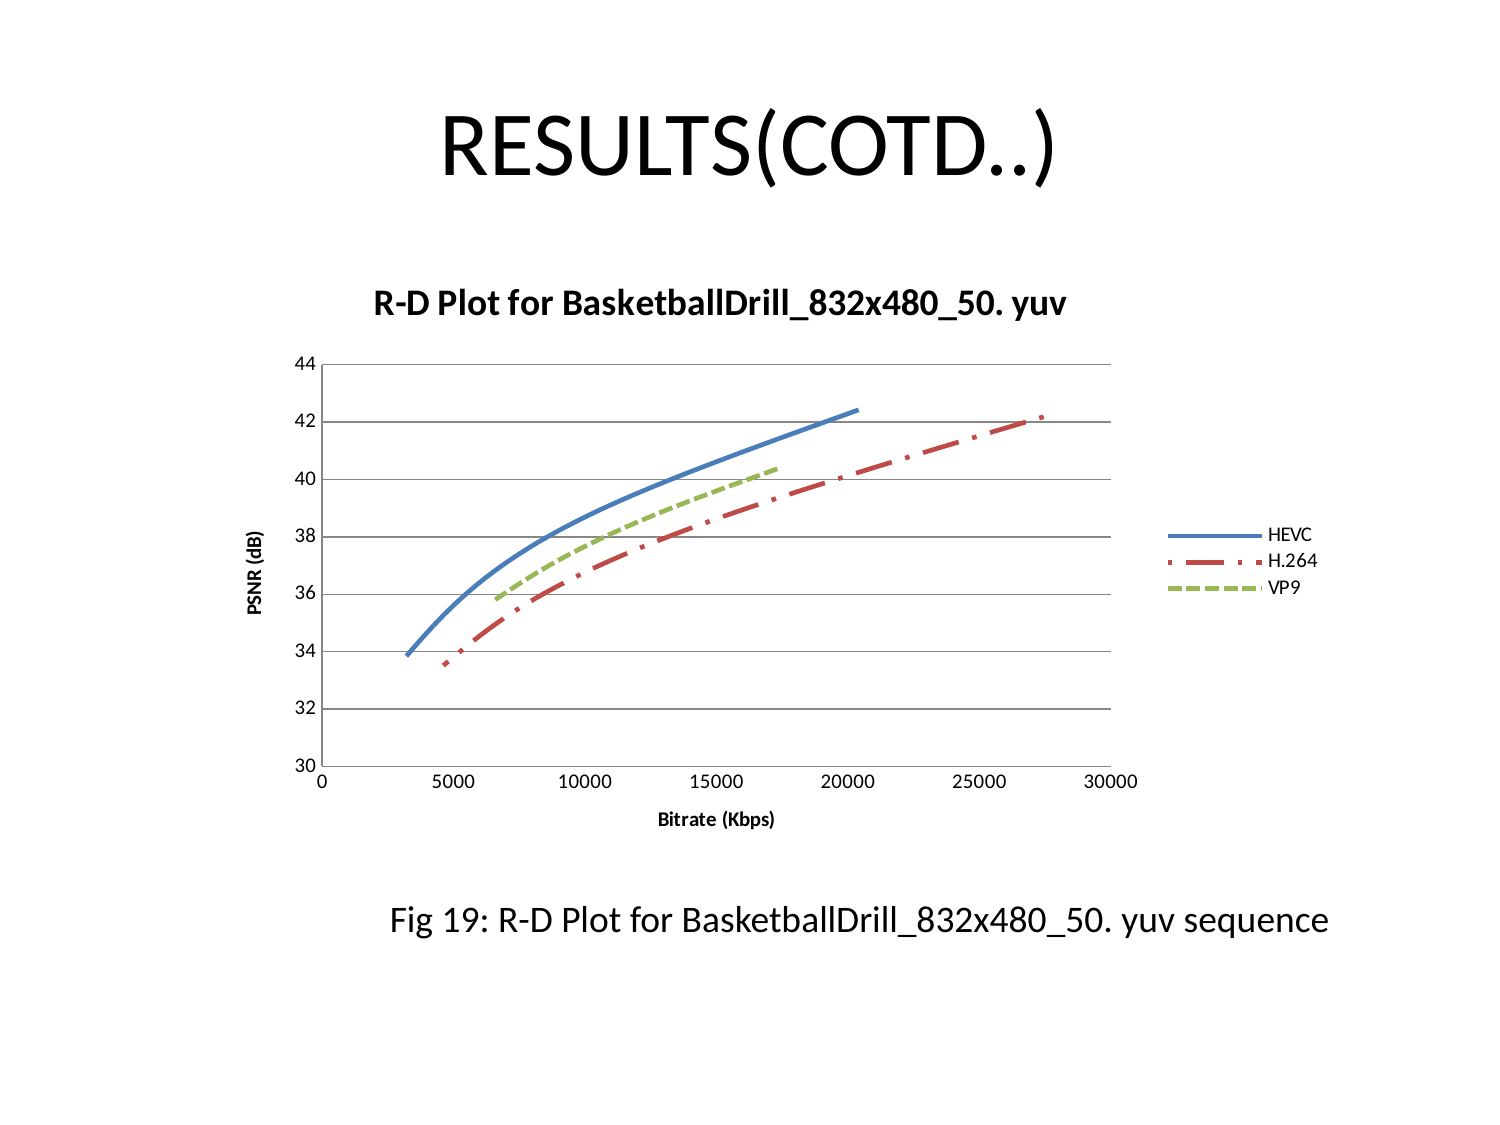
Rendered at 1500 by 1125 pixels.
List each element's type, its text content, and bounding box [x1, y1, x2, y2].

title Results(cotd..) [75, 45, 1425, 233]
chart [212, 262, 1338, 863]
text_box Fig 19: R-D Plot for BasketballDrill_832x480_50. yuv sequence [375, 887, 1357, 1038]
